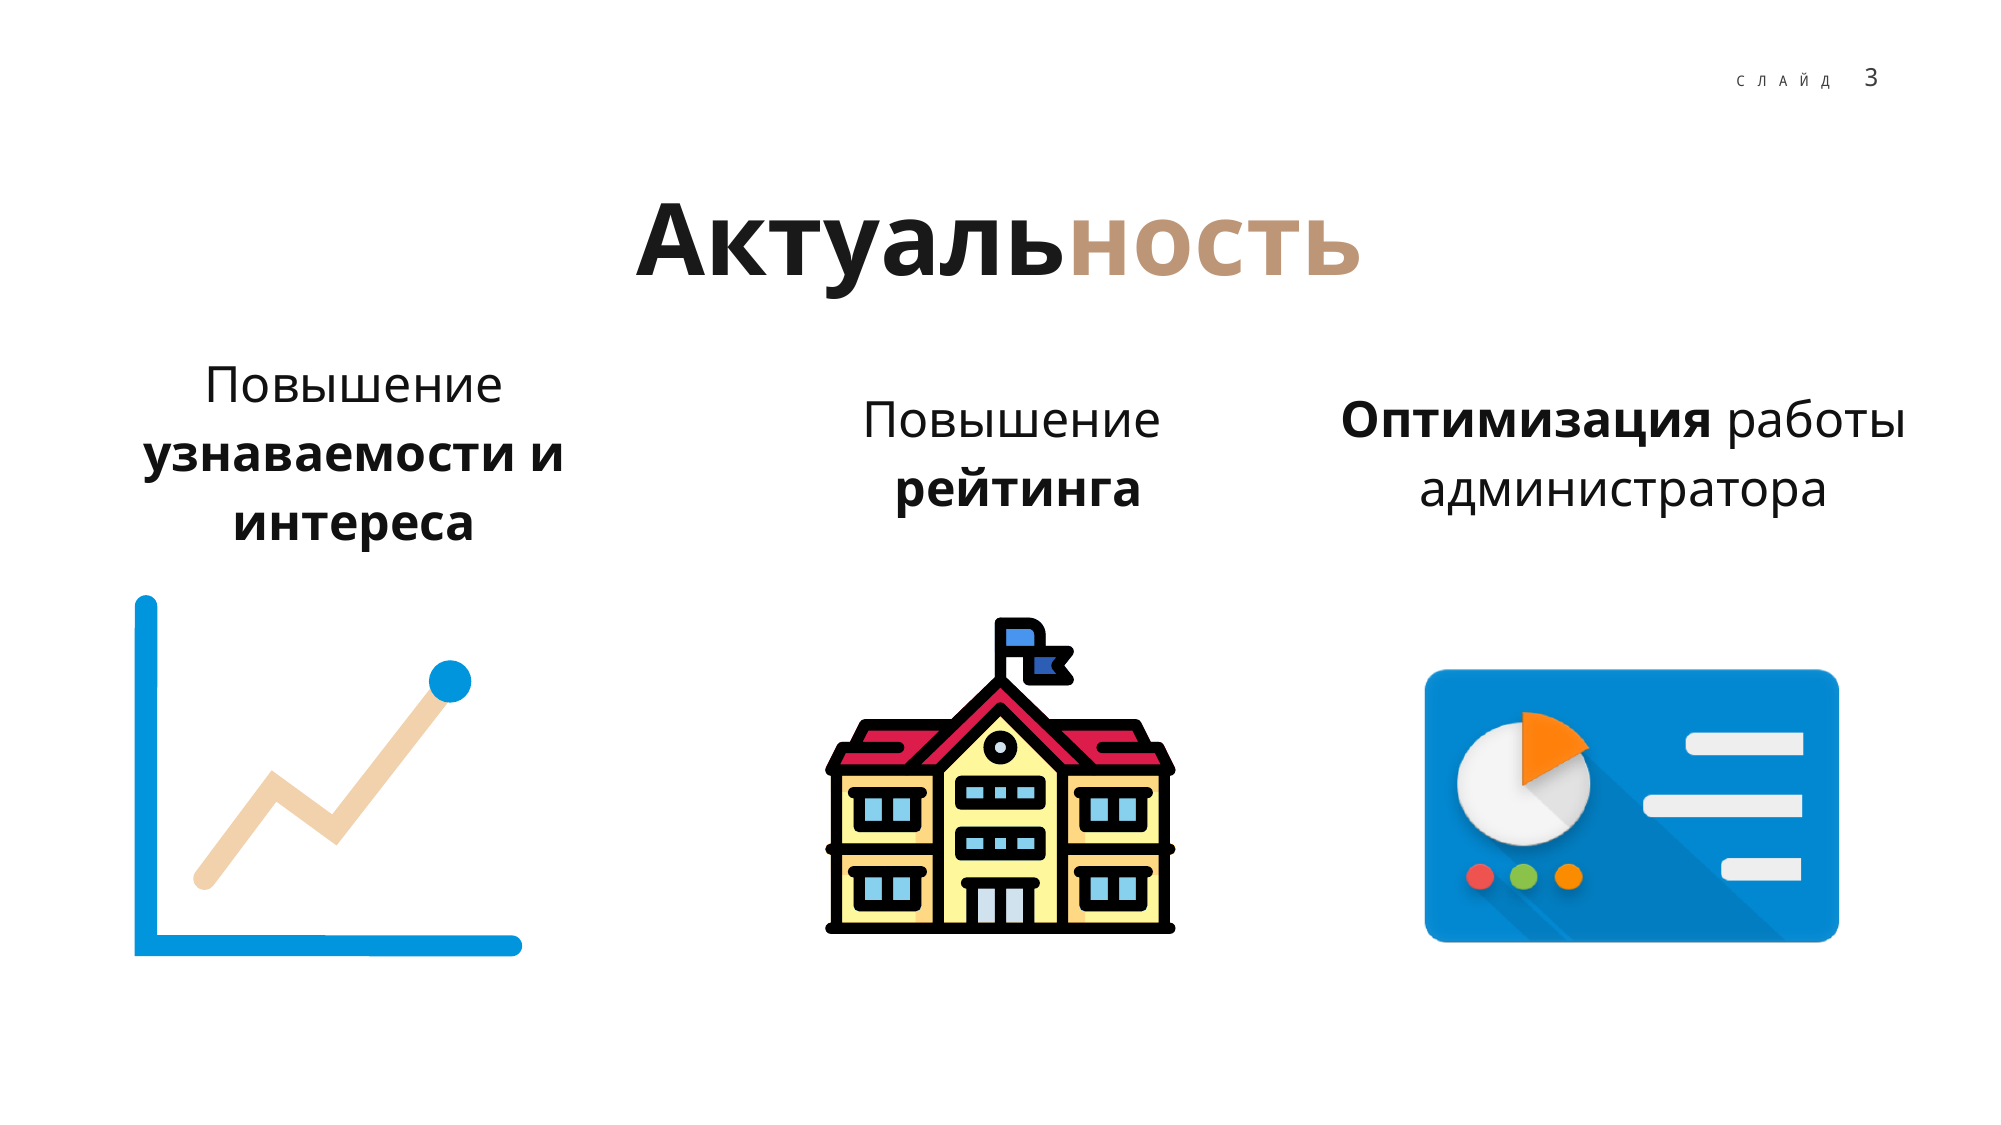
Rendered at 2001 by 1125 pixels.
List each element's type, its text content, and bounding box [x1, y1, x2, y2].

picture [1417, 614, 1847, 1014]
text_box Оптимизация работы администратора [1269, 370, 1979, 524]
picture [806, 581, 1195, 970]
text_box Повышение узнаваемости и интереса [29, 336, 680, 559]
picture [134, 949, 523, 970]
picture [134, 581, 523, 942]
text_box Актуальность [477, 168, 1523, 304]
text_box Повышение рейтинга [708, 371, 1269, 524]
